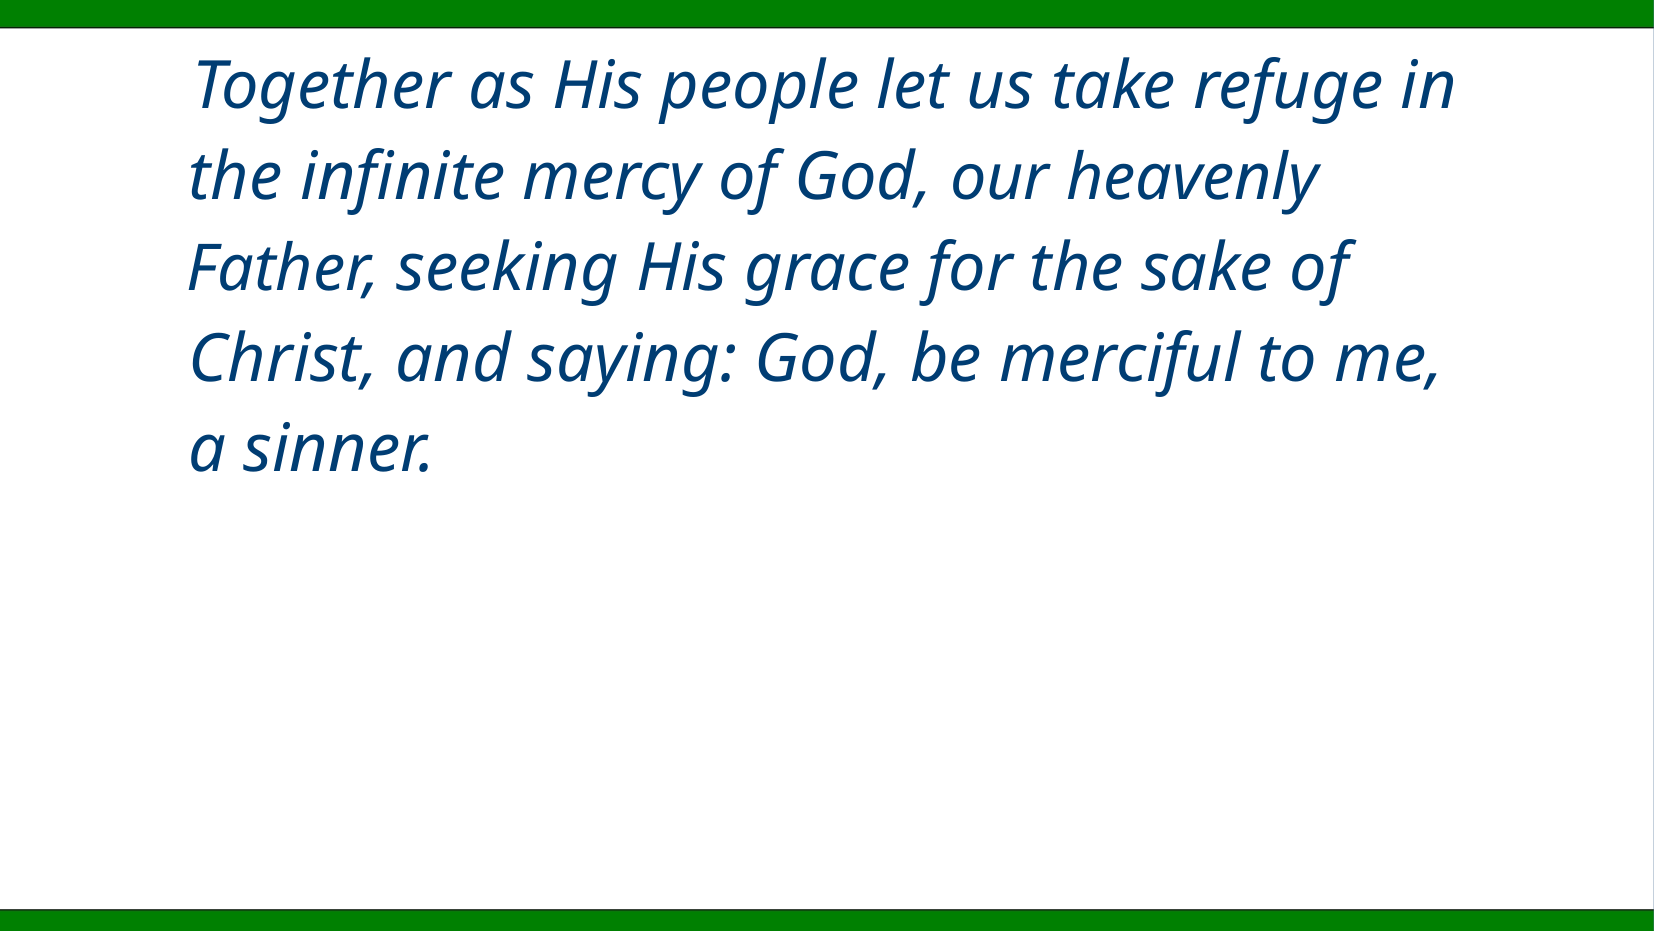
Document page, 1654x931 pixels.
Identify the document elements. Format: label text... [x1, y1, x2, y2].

picture [0, 0, 1654, 931]
text_box Together as His people let us take refuge in the infinite mercy of God, our heavenly Father, seeking His grace for the sake of Christ, and saying: God, be merciful to me, a sinner. [105, 30, 1561, 489]
